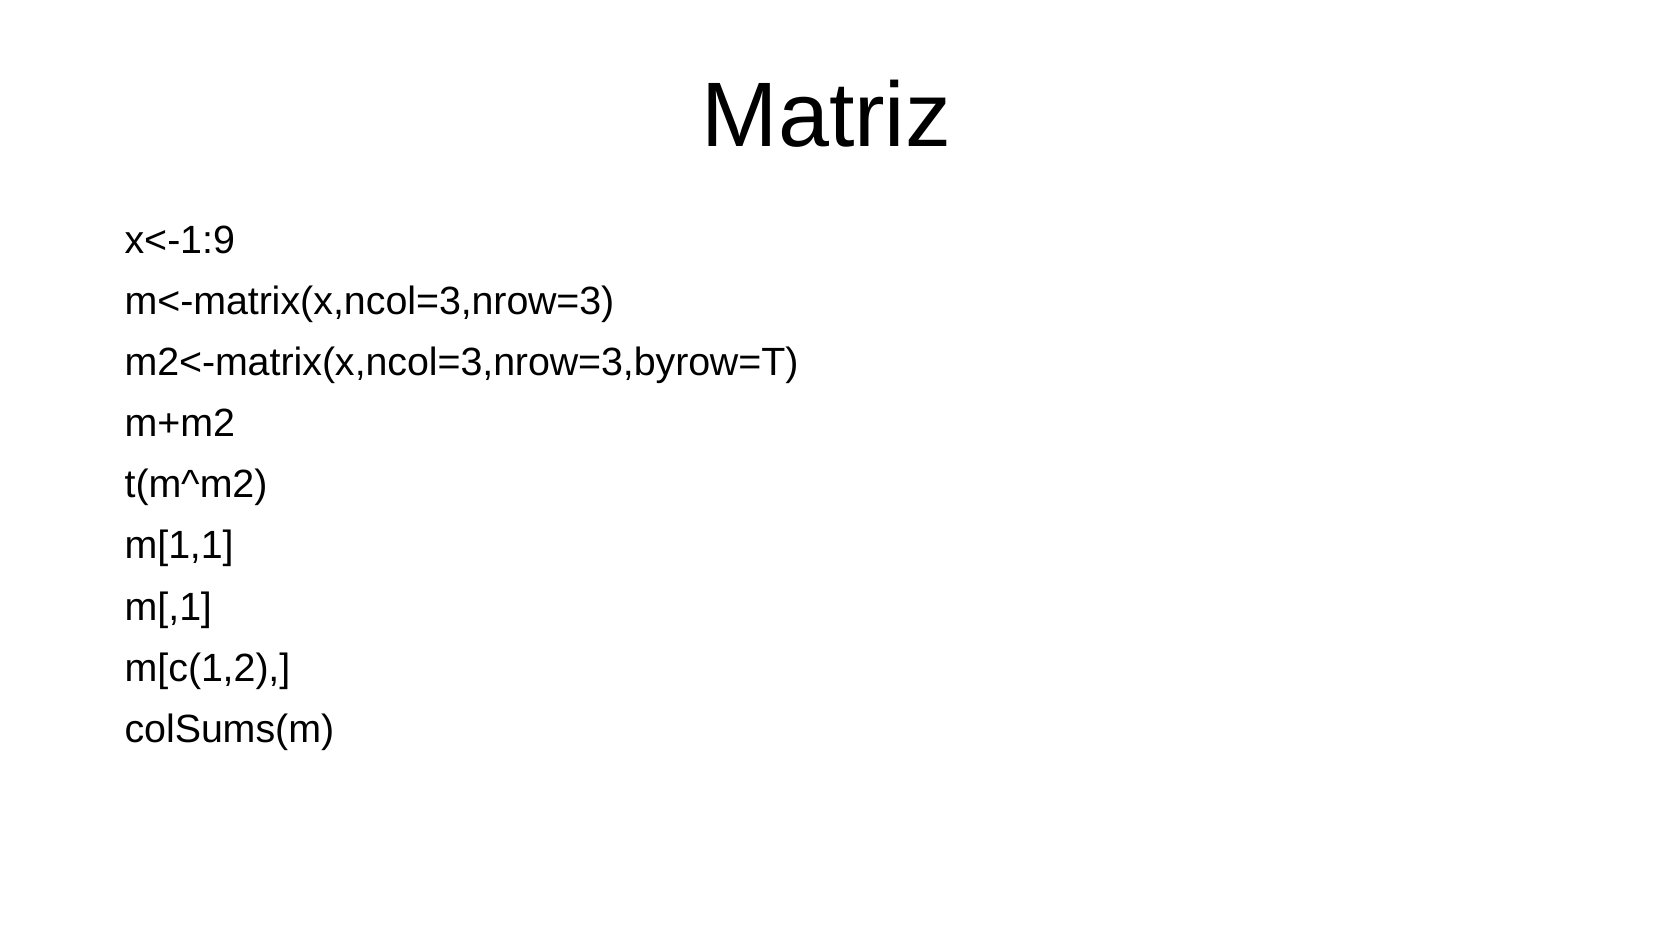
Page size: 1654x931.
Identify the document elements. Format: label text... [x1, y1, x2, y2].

title Matriz [82, 37, 1571, 193]
list x<-1:9 m<-matrix(x,ncol=3,nrow=3) m2<-matrix(x,ncol=3,nrow=3,byrow=T) m+m2 t(m^m2) m[1,1] m[,1] m[c(1,2),] colSums(m) [82, 217, 1571, 758]
